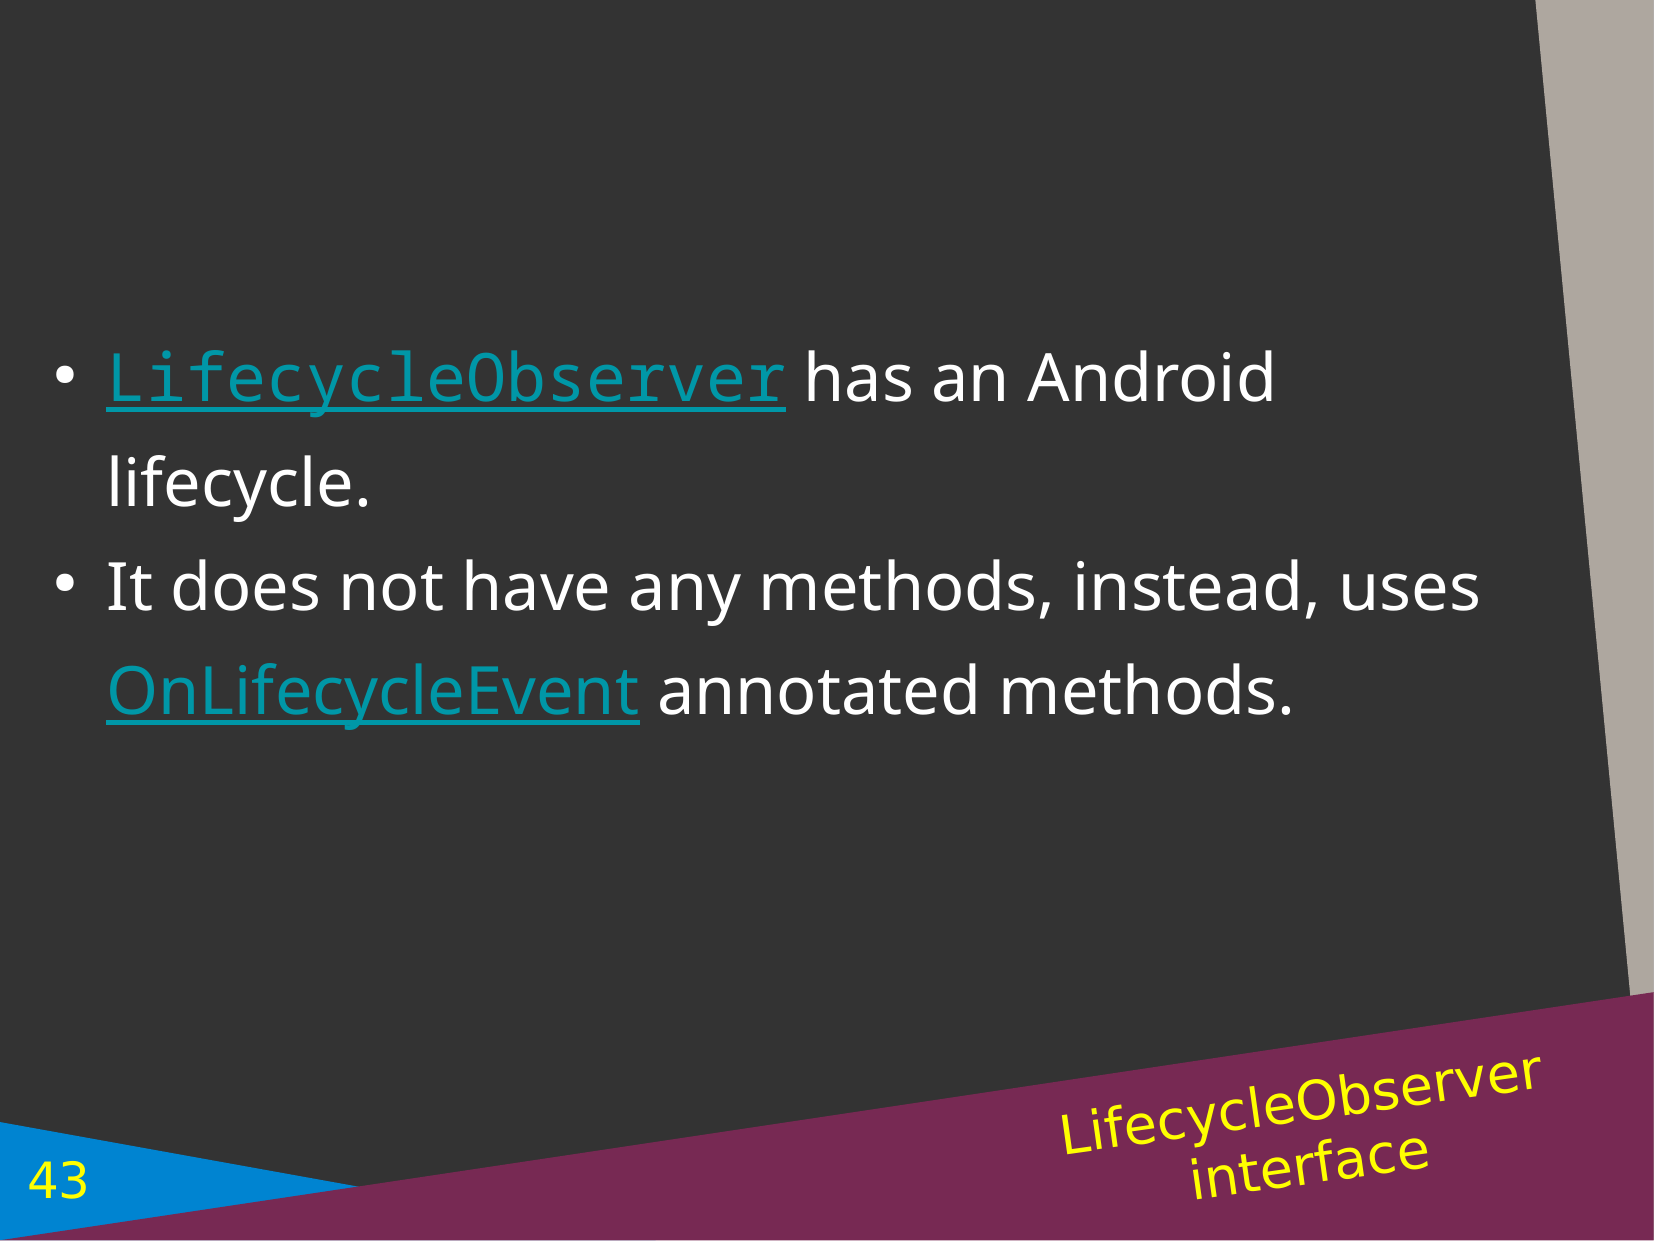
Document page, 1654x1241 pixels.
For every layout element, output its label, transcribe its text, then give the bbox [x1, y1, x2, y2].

list LifecycleObserver has an Android lifecycle. It does not have any methods, instead, uses OnLifecycleEvent annotated methods. [35, 59, 1524, 993]
title LifecycleObserver interface [956, 995, 1654, 1241]
